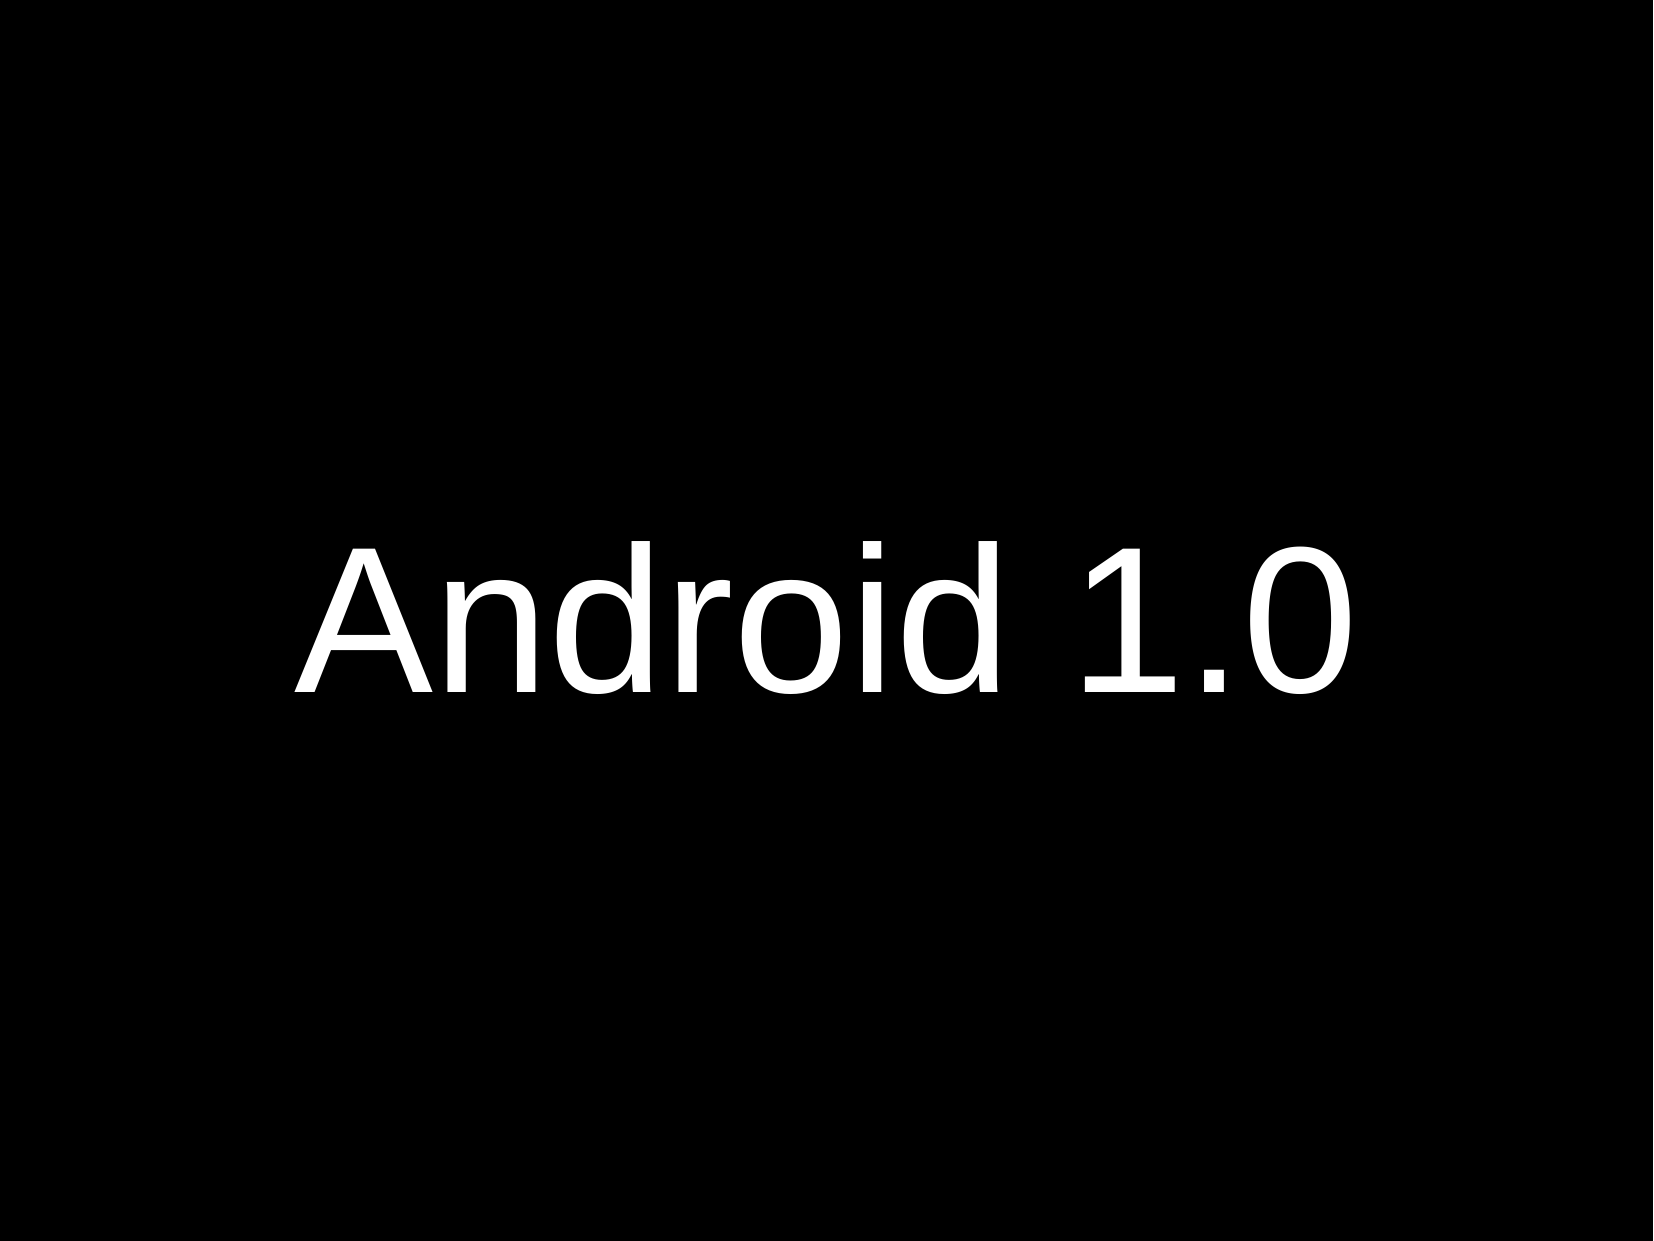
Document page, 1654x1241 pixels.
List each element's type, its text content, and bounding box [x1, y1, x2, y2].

title Android 1.0 [82, 101, 1571, 1140]
